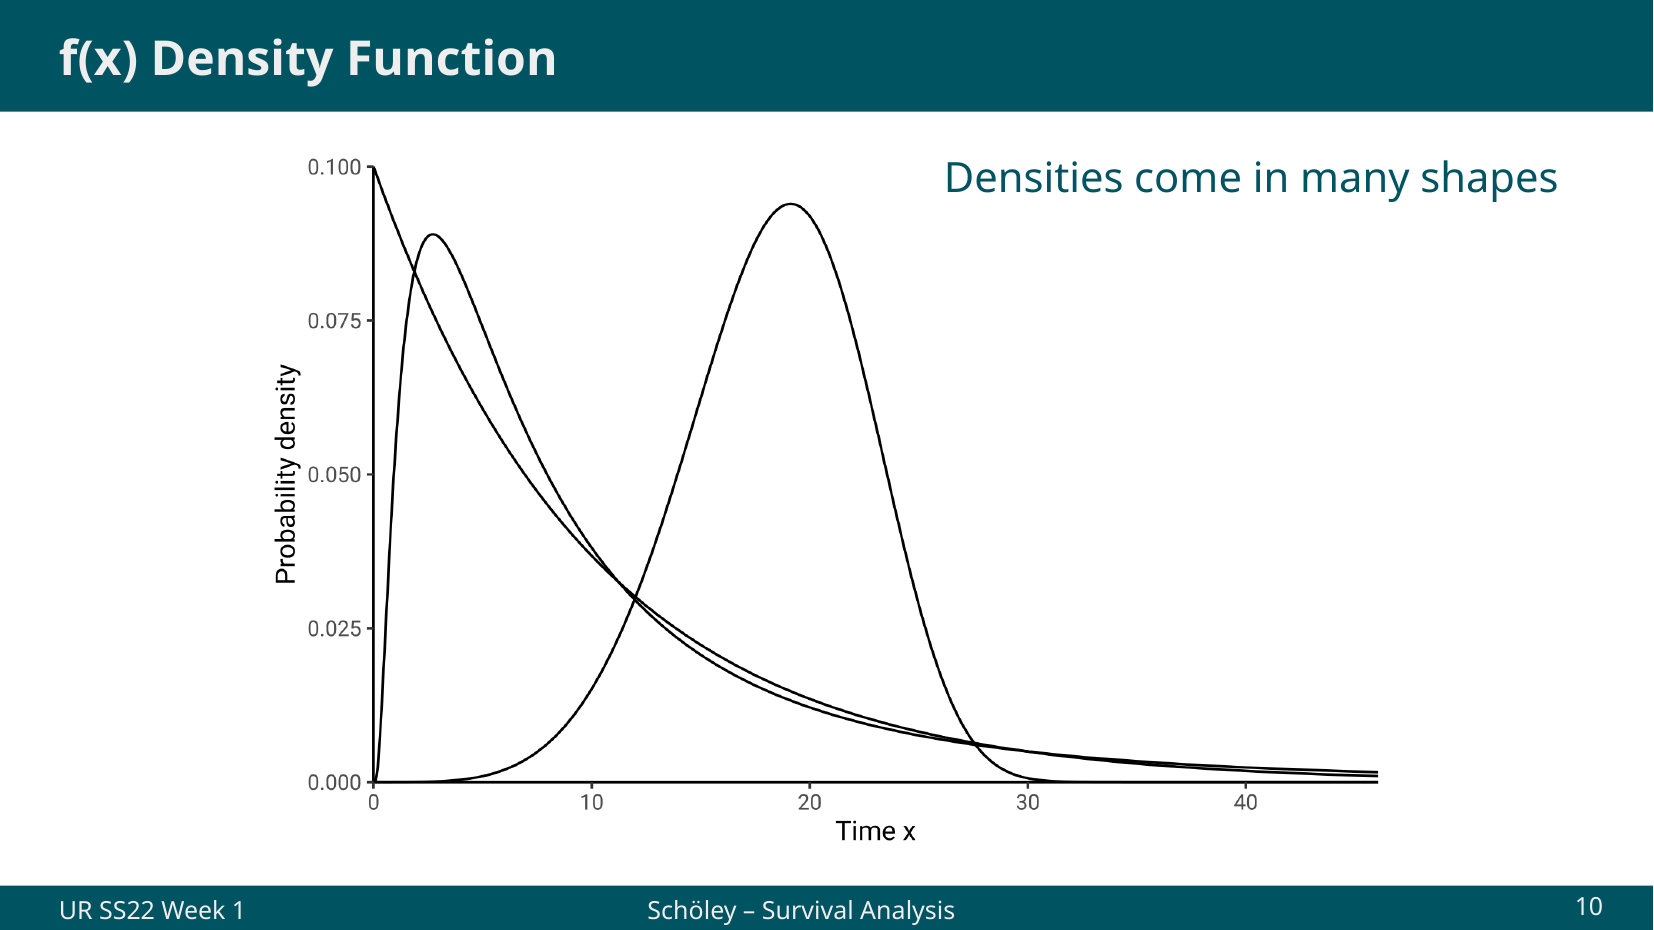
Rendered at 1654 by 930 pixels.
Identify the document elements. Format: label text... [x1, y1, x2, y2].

text_box Densities come in many shapes [929, 140, 1576, 270]
picture [262, 153, 1391, 859]
title f(x) Density Function [58, 0, 1594, 117]
